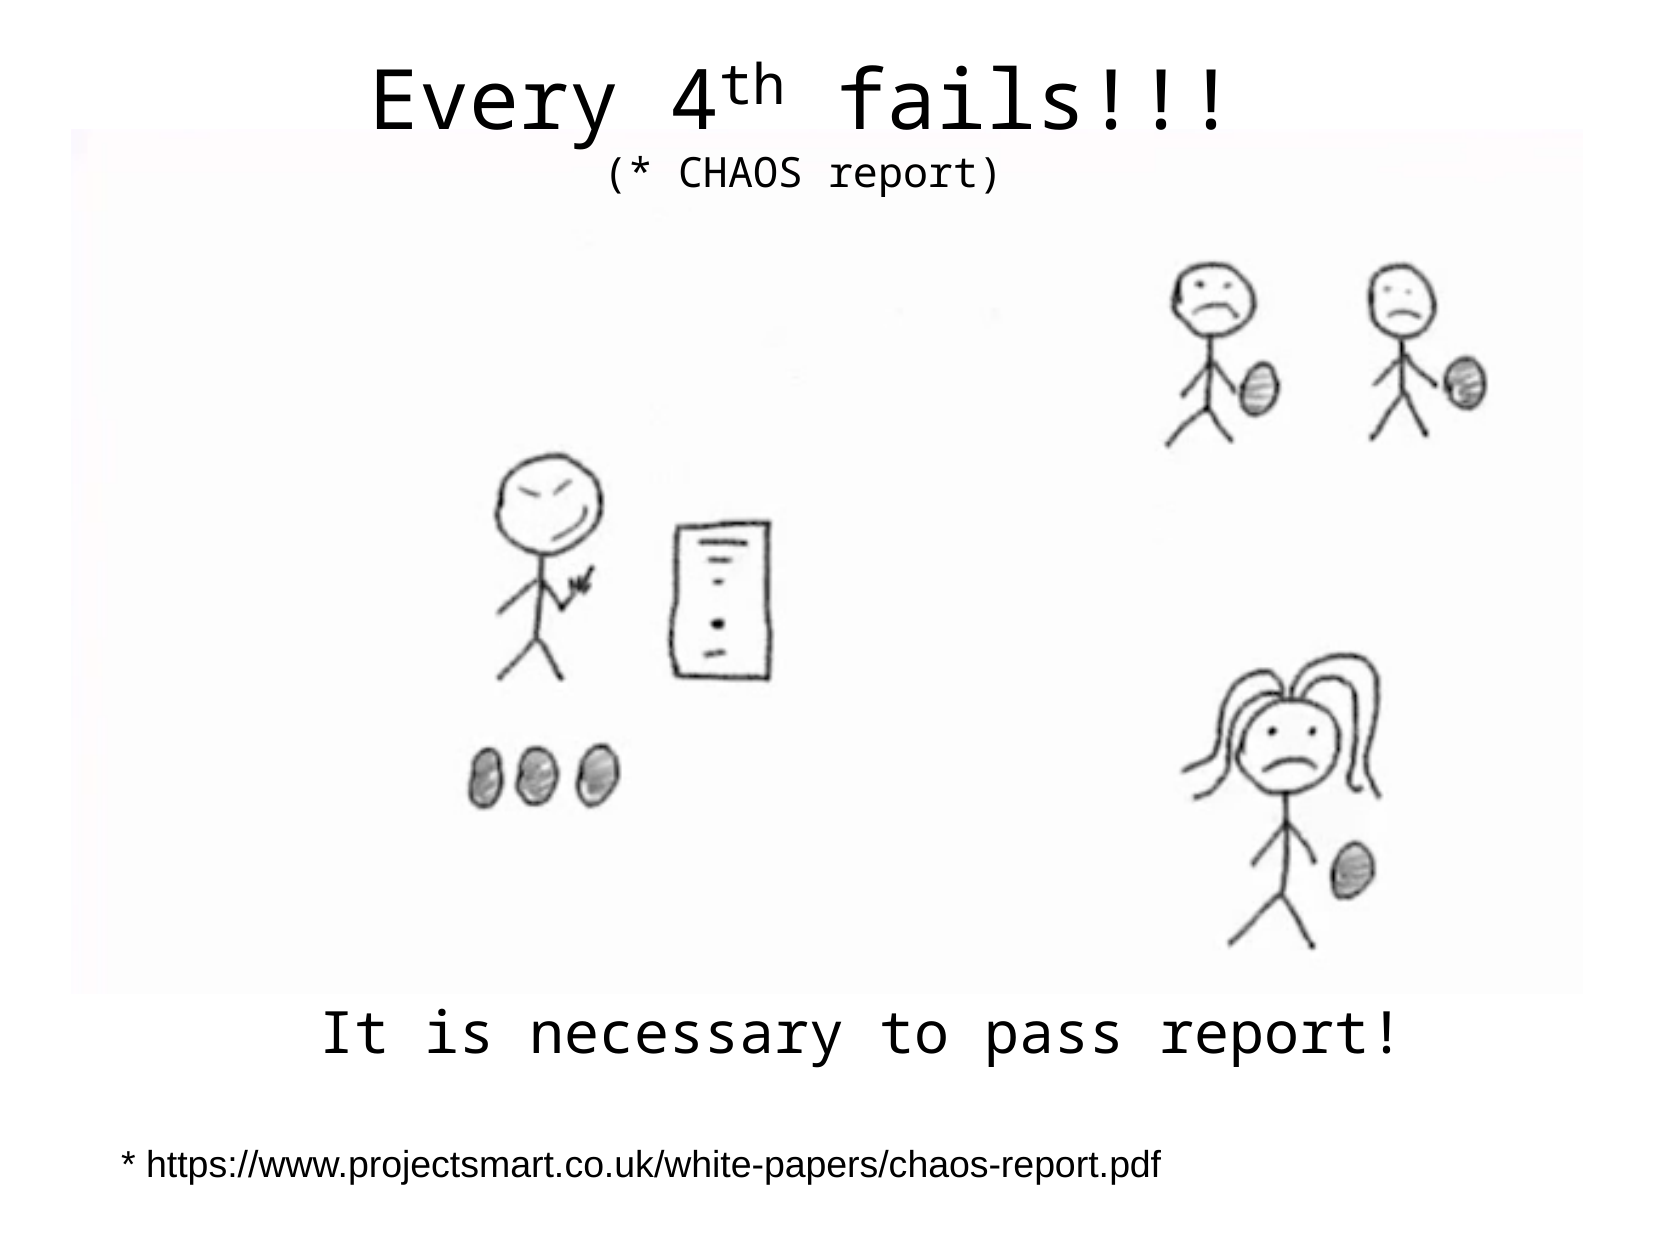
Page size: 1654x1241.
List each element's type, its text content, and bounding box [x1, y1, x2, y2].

title Every 4th fails!!! (* CHAOS report) [59, 17, 1548, 225]
title It is necessary to pass report! [118, 926, 1607, 1134]
text_box * https://www.projectsmart.co.uk/white-papers/chaos-report.pdf [106, 1136, 1418, 1193]
picture [71, 129, 1583, 994]
